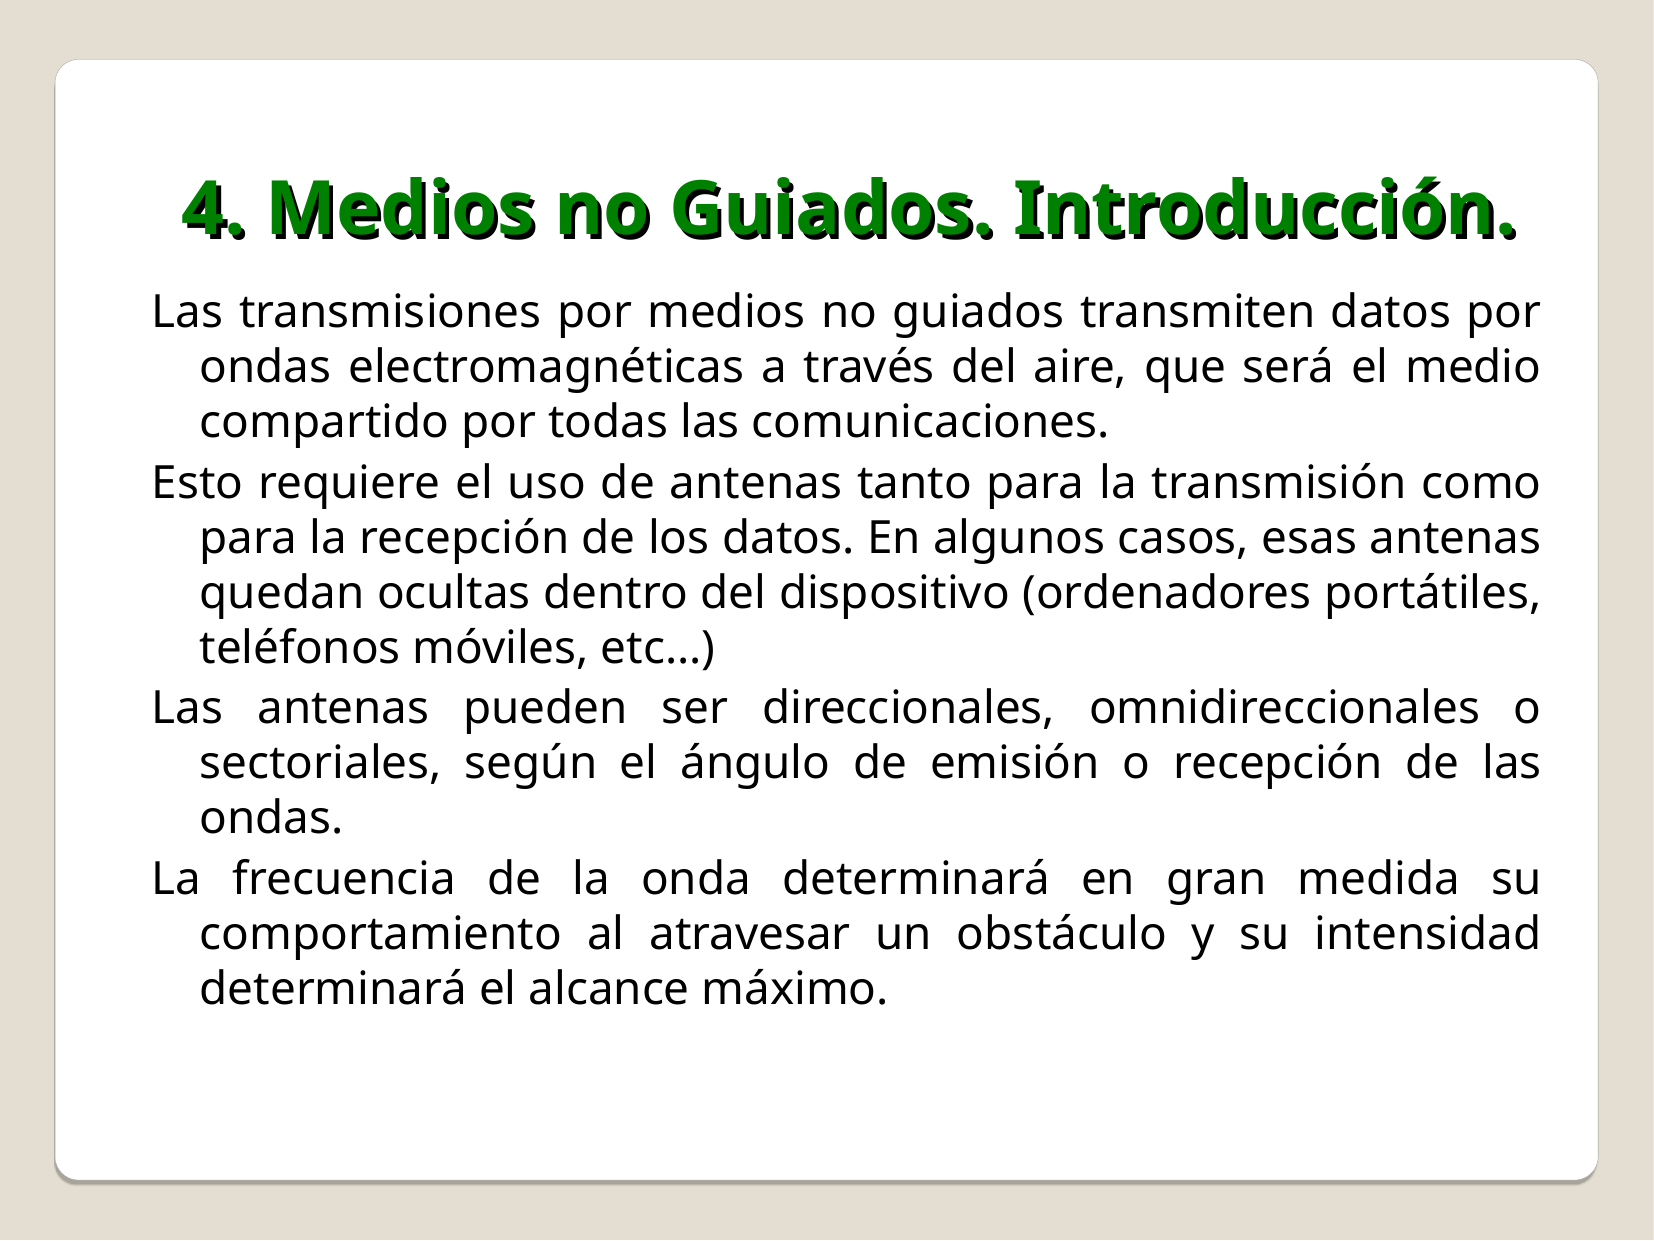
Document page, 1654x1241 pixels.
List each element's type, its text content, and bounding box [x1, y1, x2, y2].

list Las transmisiones por medios no guiados transmiten datos por ondas electromagnéticas a través del aire, que será el medio compartido por todas las comunicaciones. Esto requiere el uso de antenas tanto para la transmisión como para la recepción de los datos. En algunos casos, esas antenas quedan ocultas dentro del dispositivo (ordenadores portátiles, teléfonos móviles, etc...) Las antenas pueden ser direccionales, omnidireccionales o sectoriales, según el ángulo de emisión o recepción de las ondas. La frecuencia de la onda determinará en gran medida su comportamiento al atravesar un obstáculo y su intensidad determinará el alcance máximo. [70, 265, 1560, 1163]
title 4. Medios no Guiados. Introducción. [165, 66, 1654, 259]
